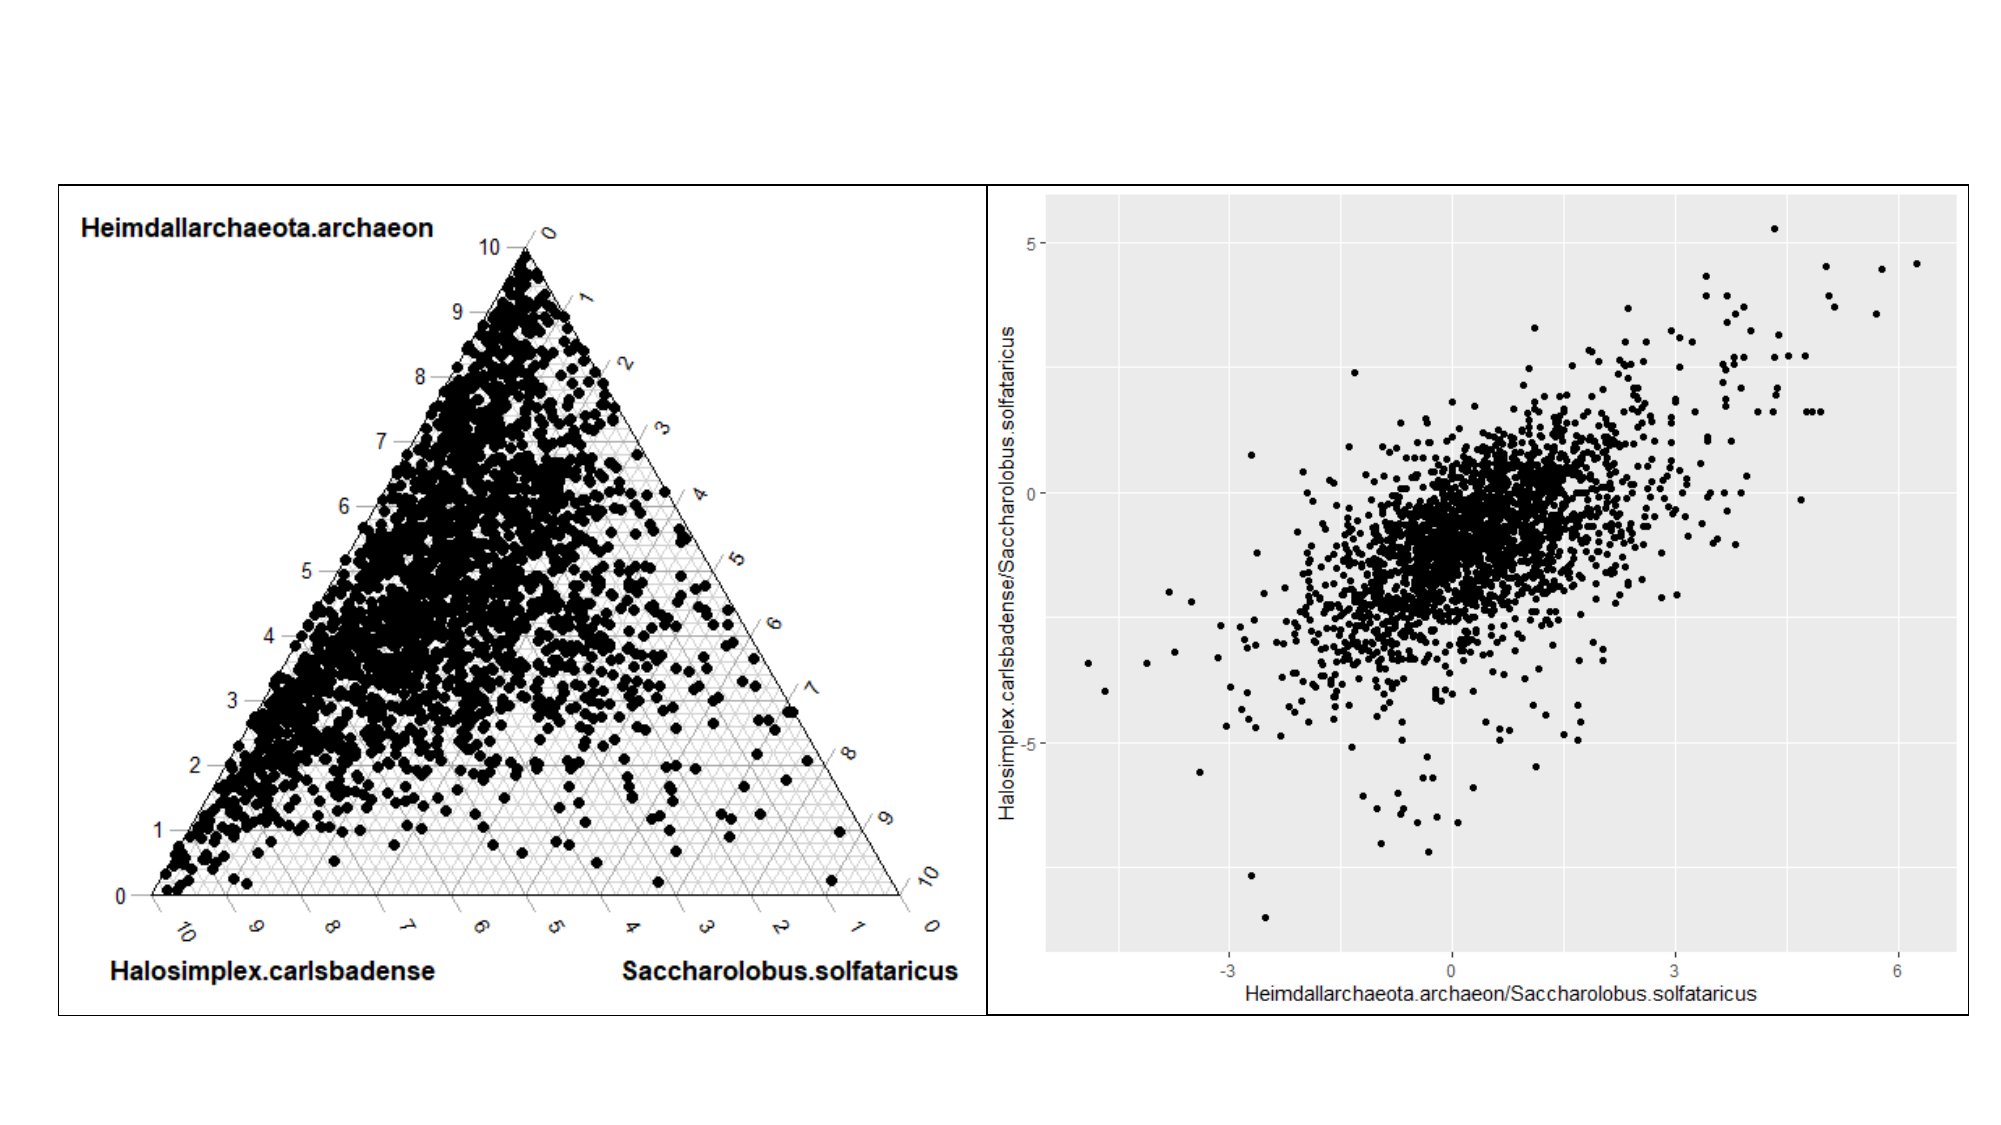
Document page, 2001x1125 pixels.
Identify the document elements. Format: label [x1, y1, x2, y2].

picture [988, 186, 1968, 1015]
picture [59, 186, 987, 1015]
